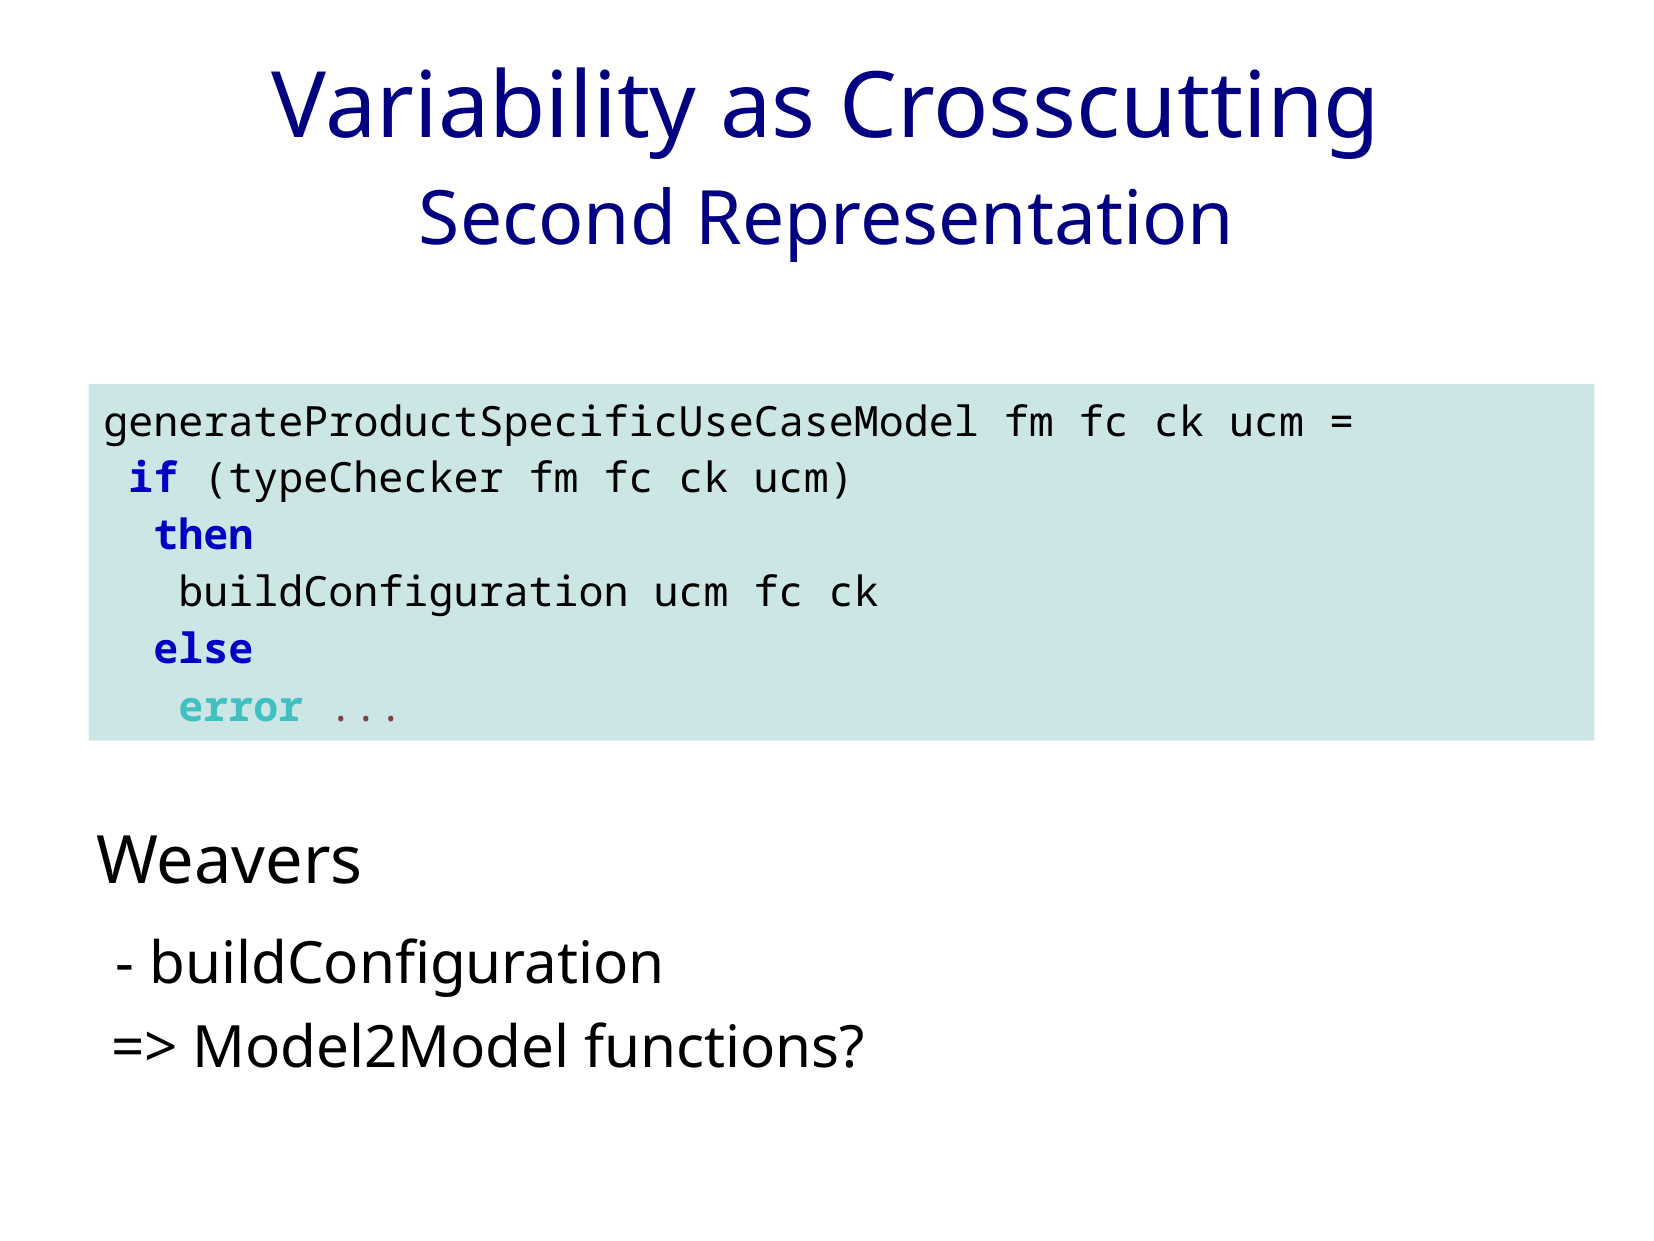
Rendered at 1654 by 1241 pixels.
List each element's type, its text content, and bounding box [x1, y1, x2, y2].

text_box generateProductSpecificUseCaseModel fm fc ck ucm = if (typeChecker fm fc ck ucm) then buildConfiguration ucm fc ck else error ... [88, 383, 1595, 714]
title Variability as Crosscutting Second Representation [82, 36, 1571, 270]
text_box Weavers - buildConfiguration => Model2Model functions? [81, 805, 1480, 1112]
